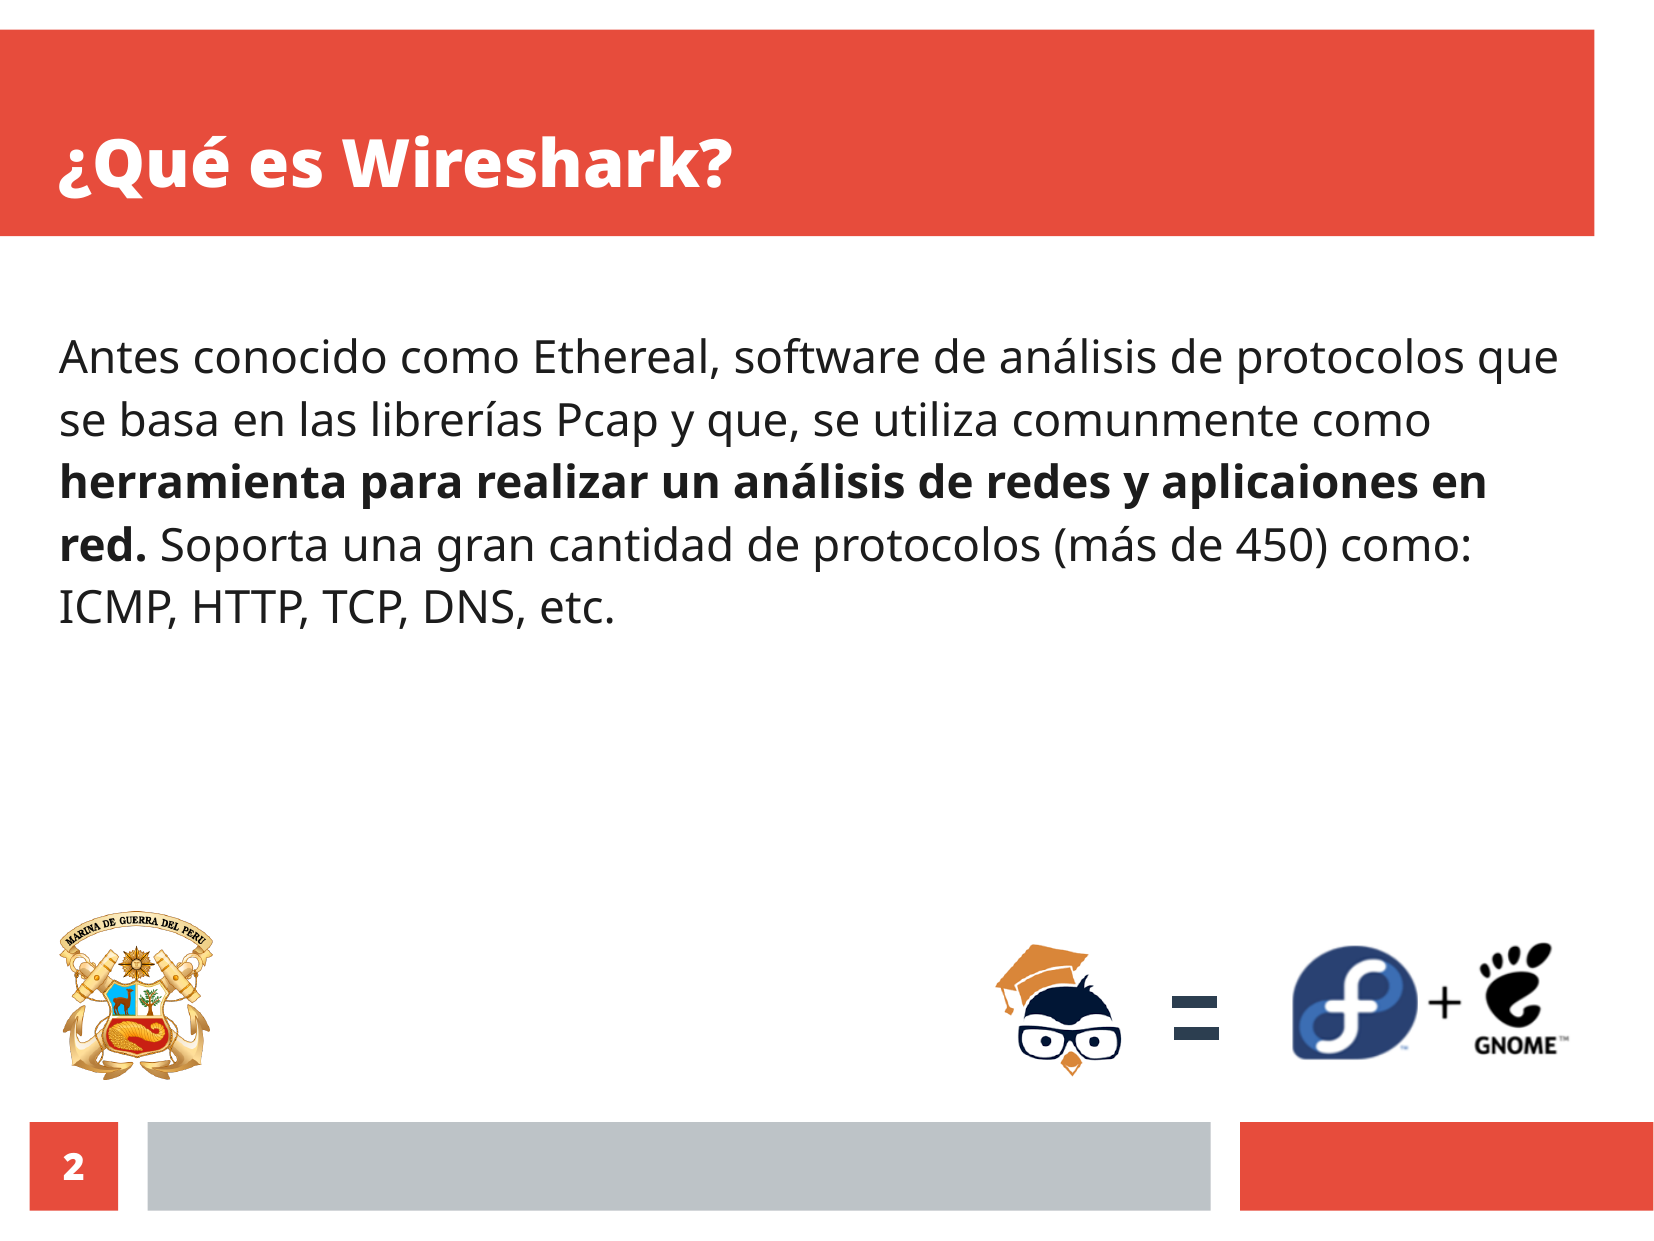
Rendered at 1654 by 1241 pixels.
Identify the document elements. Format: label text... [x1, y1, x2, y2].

picture [59, 911, 213, 1080]
list Antes conocido como Ethereal, software de análisis de protocolos que se basa en las librerías Pcap y que, se utiliza comunmente como herramienta para realizar un análisis de redes y aplicaiones en red. Soporta una gran cantidad de protocolos (más de 450) como: ICMP, HTTP, TCP, DNS, etc. [59, 324, 1565, 1093]
title ¿Qué es Wireshark? [59, 59, 1595, 207]
picture [1282, 934, 1595, 1075]
picture [975, 928, 1140, 1093]
